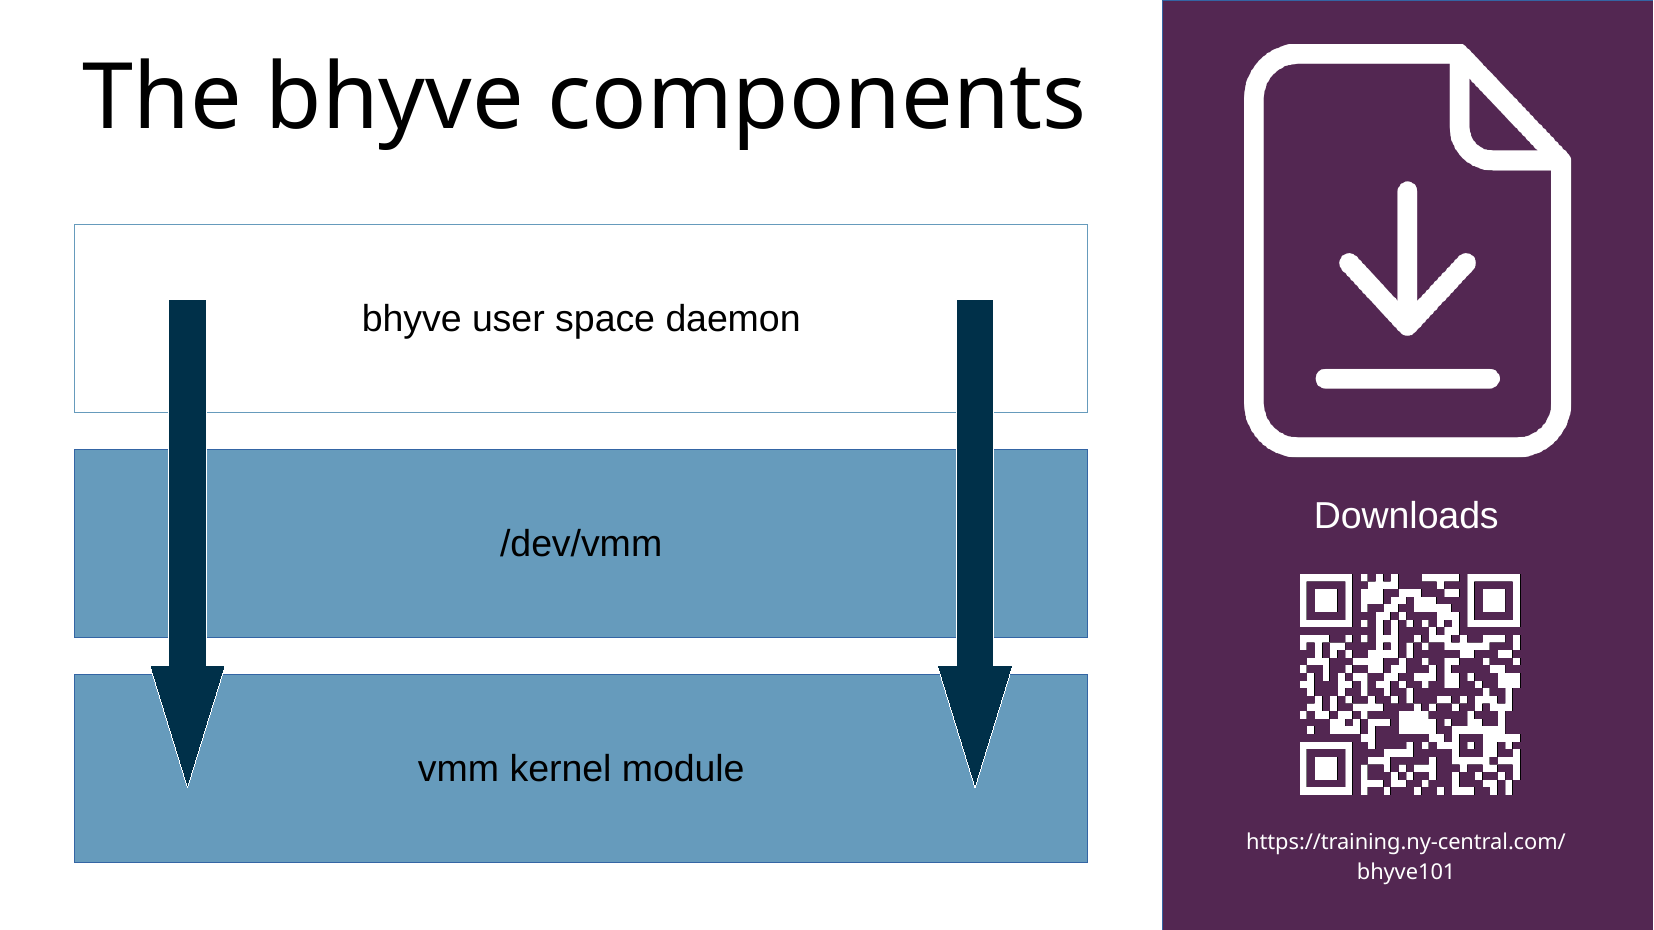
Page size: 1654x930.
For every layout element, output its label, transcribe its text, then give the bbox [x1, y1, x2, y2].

text_box /dev/vmm [994, 449, 1088, 638]
text_box https://training.ny-central.com/bhyve101 [1200, 819, 1613, 930]
title The bhyve components [82, 37, 1571, 150]
text_box [937, 299, 1013, 788]
text_box /dev/vmm [207, 449, 956, 638]
text_box bhyve user space daemon [74, 224, 1088, 413]
picture [1200, 44, 1613, 458]
text_box Downloads [1237, 487, 1576, 638]
text_box vmm kernel module [74, 674, 1088, 863]
text_box [1162, 0, 1653, 930]
picture [1268, 543, 1550, 826]
text_box /dev/vmm [74, 449, 168, 638]
text_box [150, 299, 226, 788]
